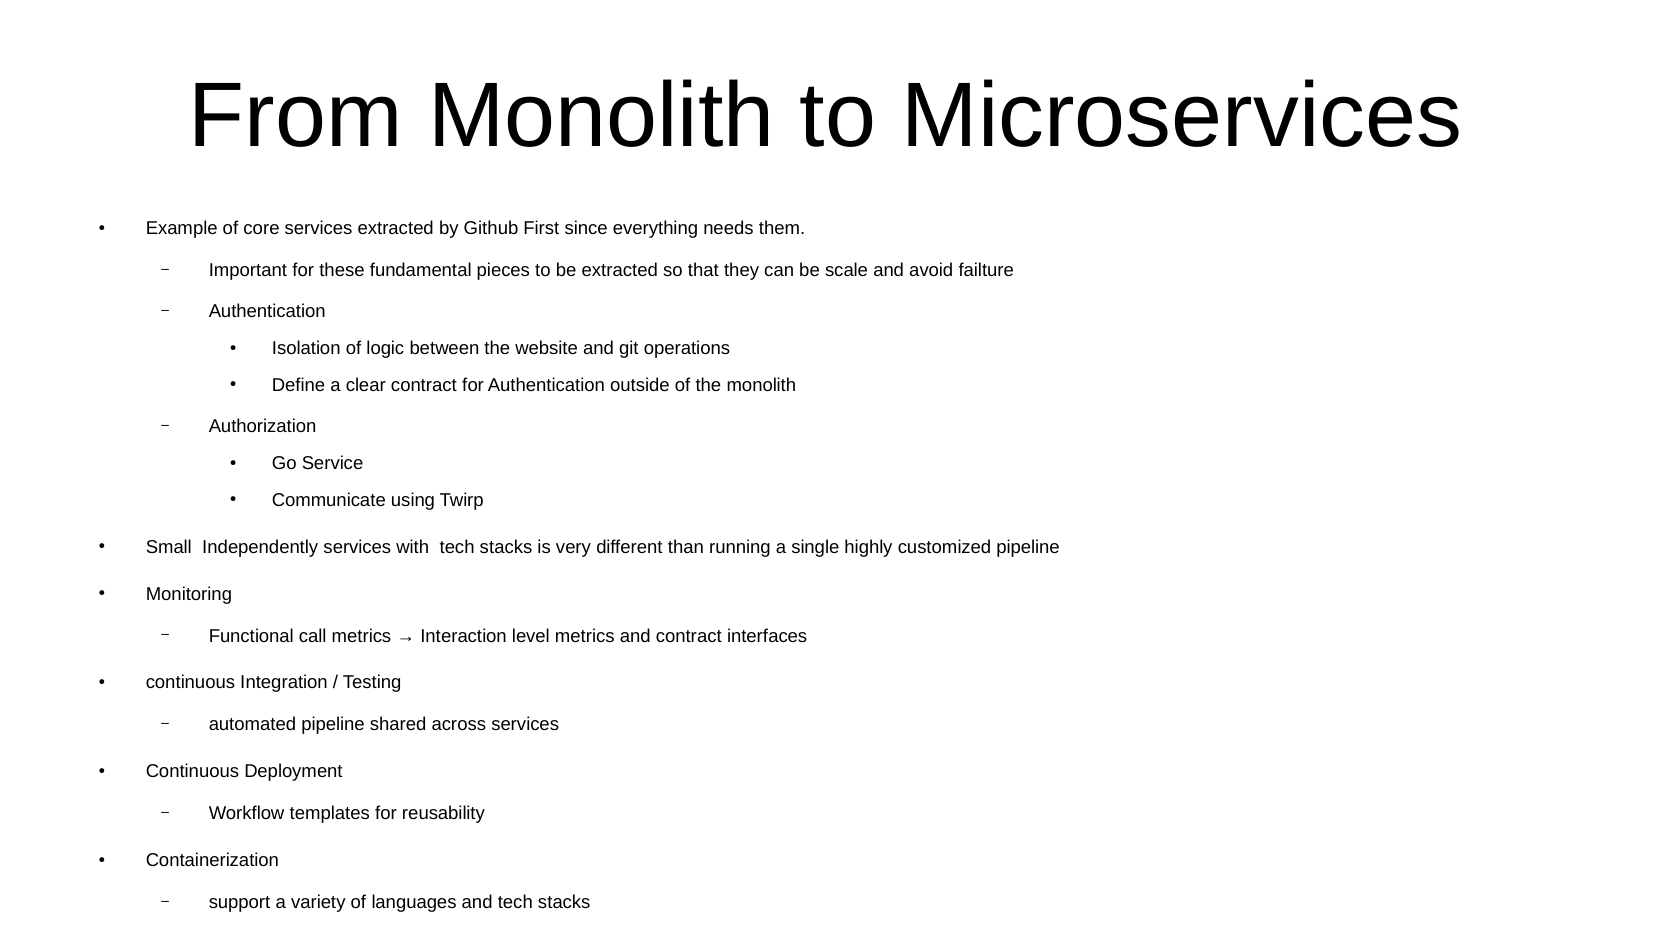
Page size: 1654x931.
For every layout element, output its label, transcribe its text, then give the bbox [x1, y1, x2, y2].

list Example of core services extracted by Github First since everything needs them. Important for these fundamental pieces to be extracted so that they can be scale and avoid failture Authentication Isolation of logic between the website and git operations Define a clear contract for Authentication outside of the monolith Authorization Go Service Communicate using Twirp Small Independently services with tech stacks is very different than running a single highly customized pipeline Monitoring Functional call metrics → Interaction level metrics and contract interfaces continuous Integration / Testing automated pipeline shared across services Continuous Deployment Workflow templates for reusability Containerization support a variety of languages and tech stacks [82, 217, 1621, 916]
title From Monolith to Microservices [82, 37, 1571, 193]
